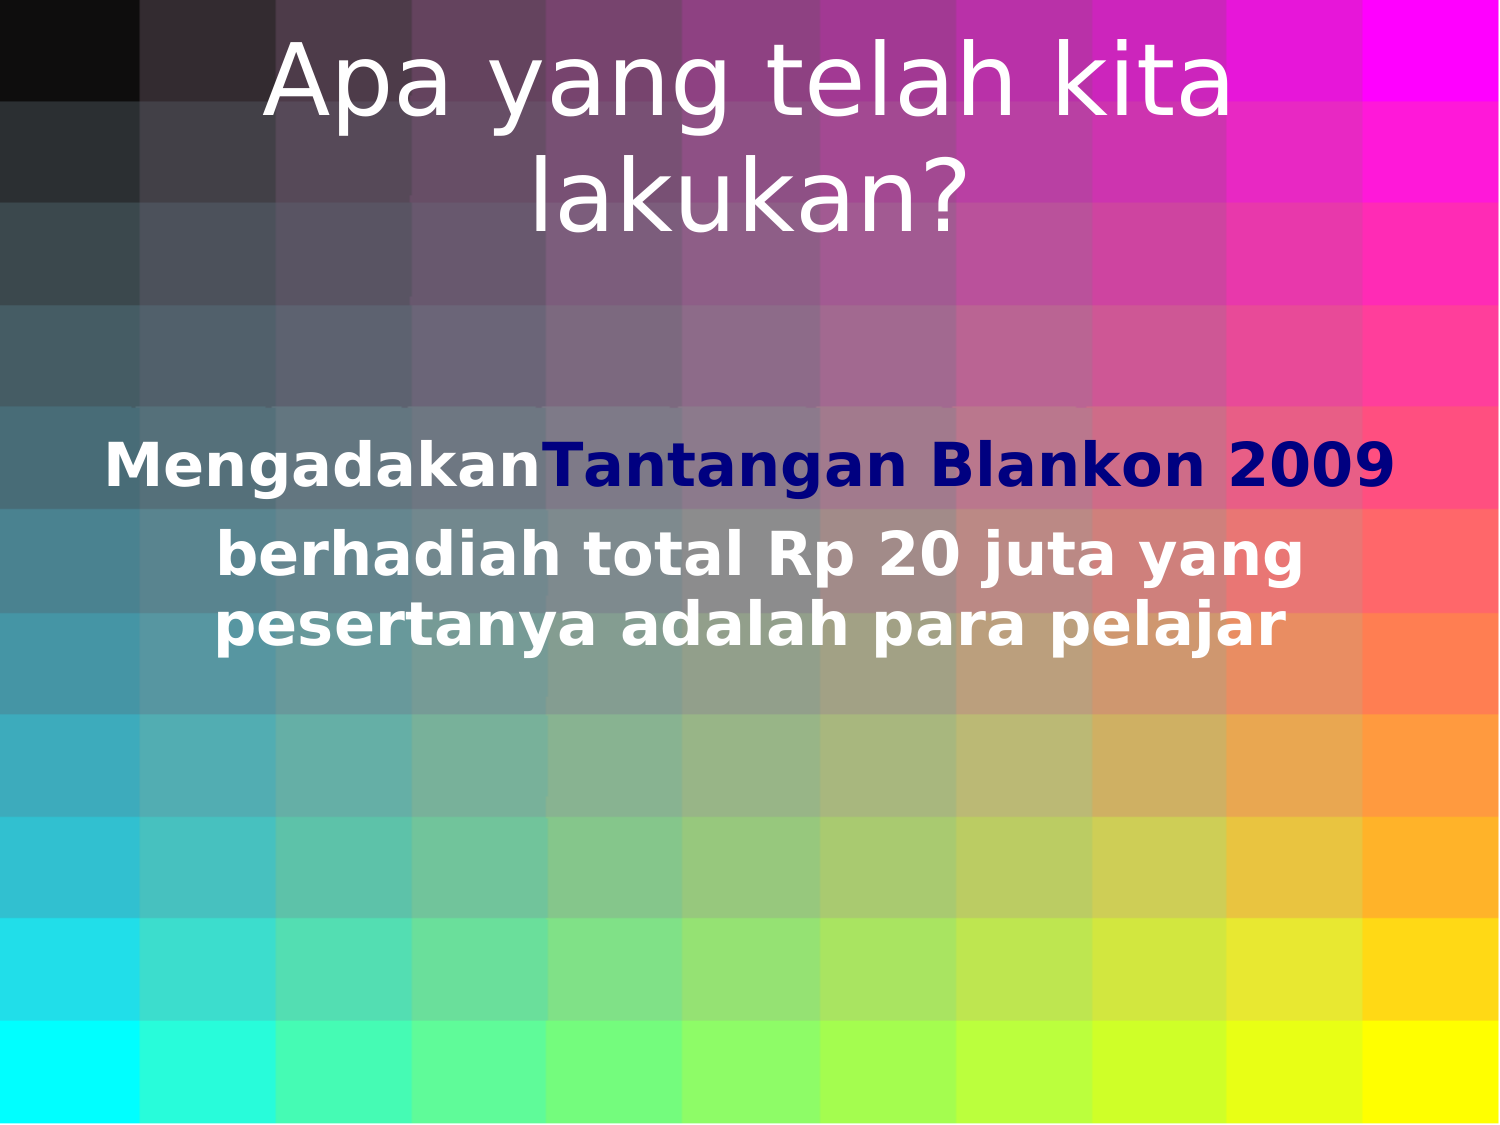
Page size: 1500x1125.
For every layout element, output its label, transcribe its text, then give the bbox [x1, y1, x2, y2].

picture [0, 0, 1500, 1125]
title Apa yang telah kita lakukan? [75, 22, 1426, 256]
subtitle MengadakanTantangan Blankon 2009 berhadiah total Rp 20 juta yang pesertanya adalah para pelajar [75, 269, 1426, 999]
